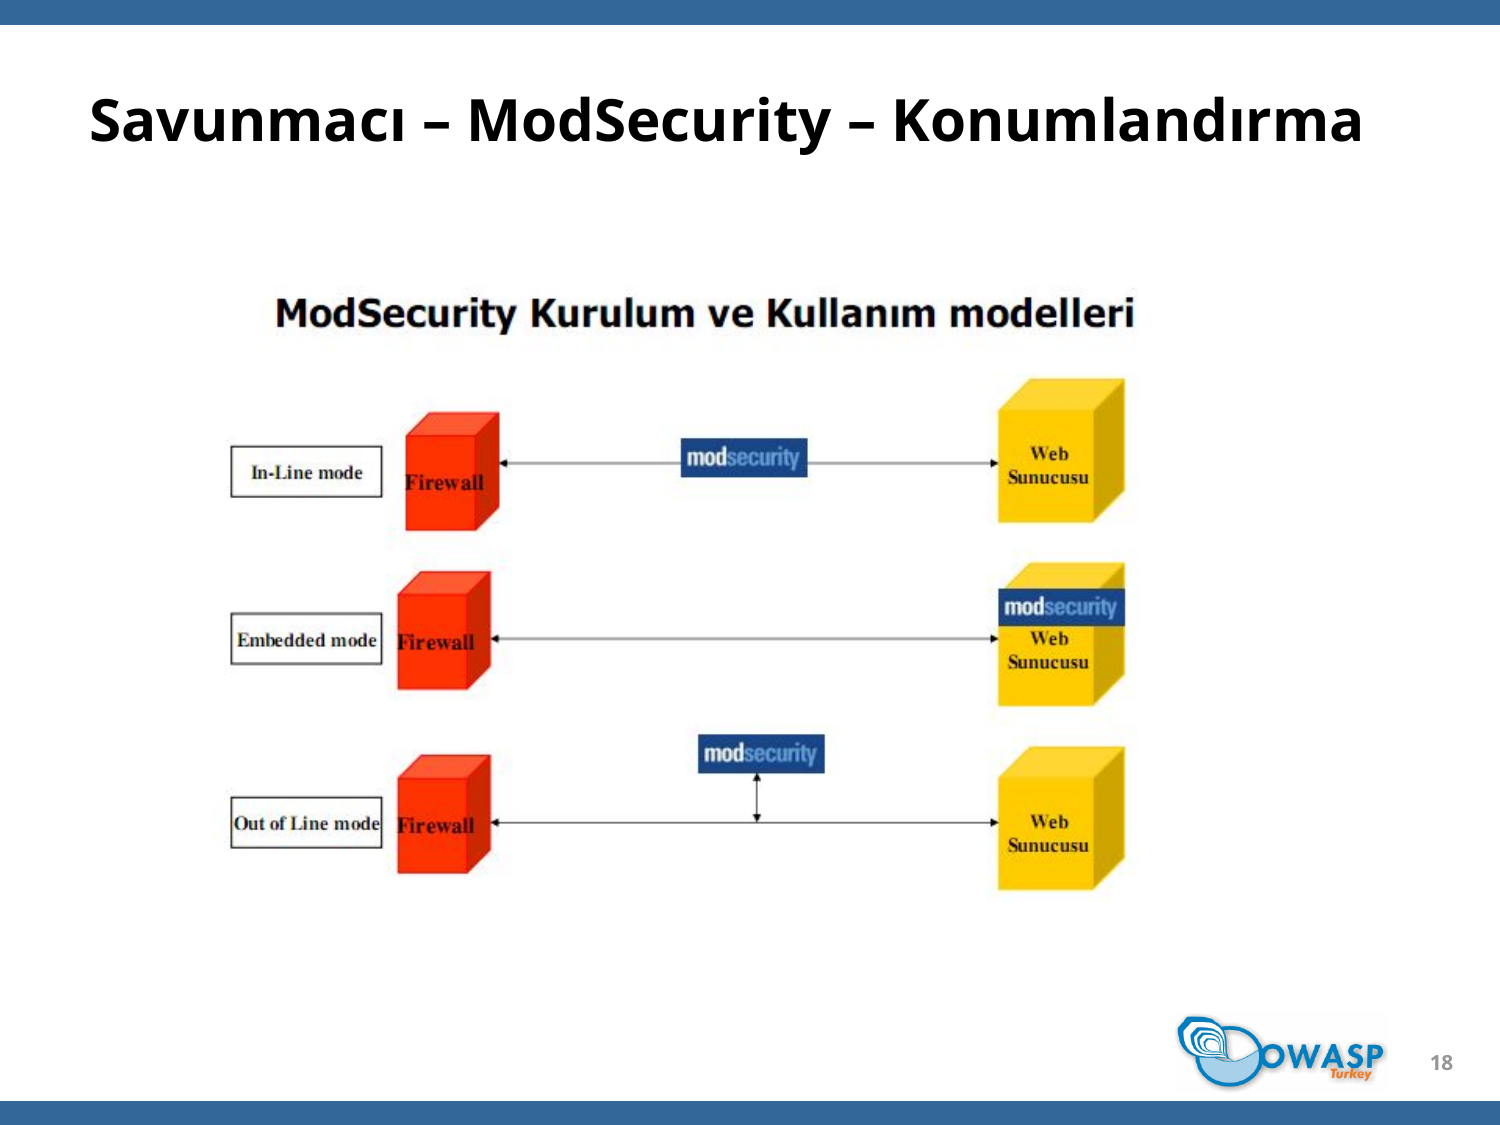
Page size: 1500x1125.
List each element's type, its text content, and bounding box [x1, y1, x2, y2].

title Savunmacı – ModSecurity – Konumlandırma [75, 15, 1426, 205]
picture [1175, 1012, 1388, 1093]
text_box <number> [1408, 1034, 1475, 1082]
picture [212, 274, 1202, 910]
